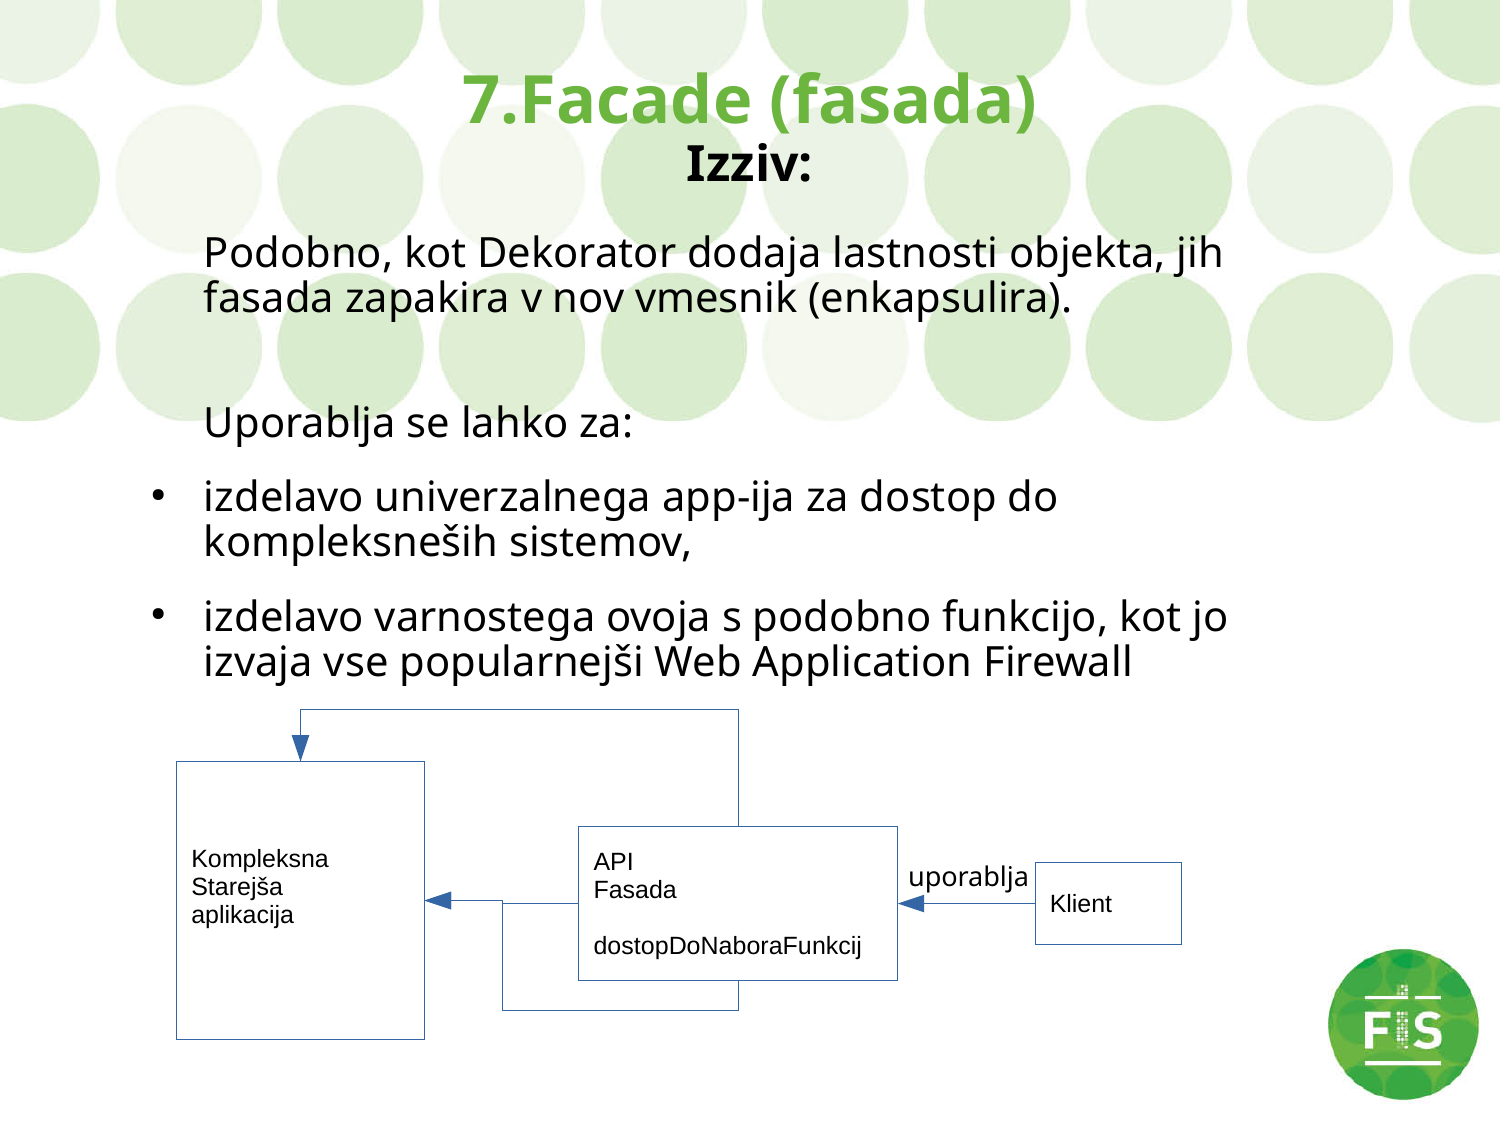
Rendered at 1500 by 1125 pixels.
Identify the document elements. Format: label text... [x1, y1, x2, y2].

picture [0, 0, 1500, 1125]
text_box Kompleksna Starejša aplikacija [176, 761, 425, 1040]
text_box Klient [1035, 862, 1182, 945]
text_box uporablja [893, 850, 1040, 897]
title 7.Facade (fasada) Izziv: [75, 59, 1425, 233]
text_box API Fasada dostopDoNaboraFunkcij [578, 826, 898, 981]
list Podobno, kot Dekorator dodaja lastnosti objekta, jih fasada zapakira v nov vmesnik (enkapsulira). Uporablja se lahko za: izdelavo univerzalnega app-ija za dostop do kompleksneših sistemov, izdelavo varnostega ovoja s podobno funkcijo, kot jo izvaja vse popularnejši Web Application Firewall [118, 224, 1323, 343]
